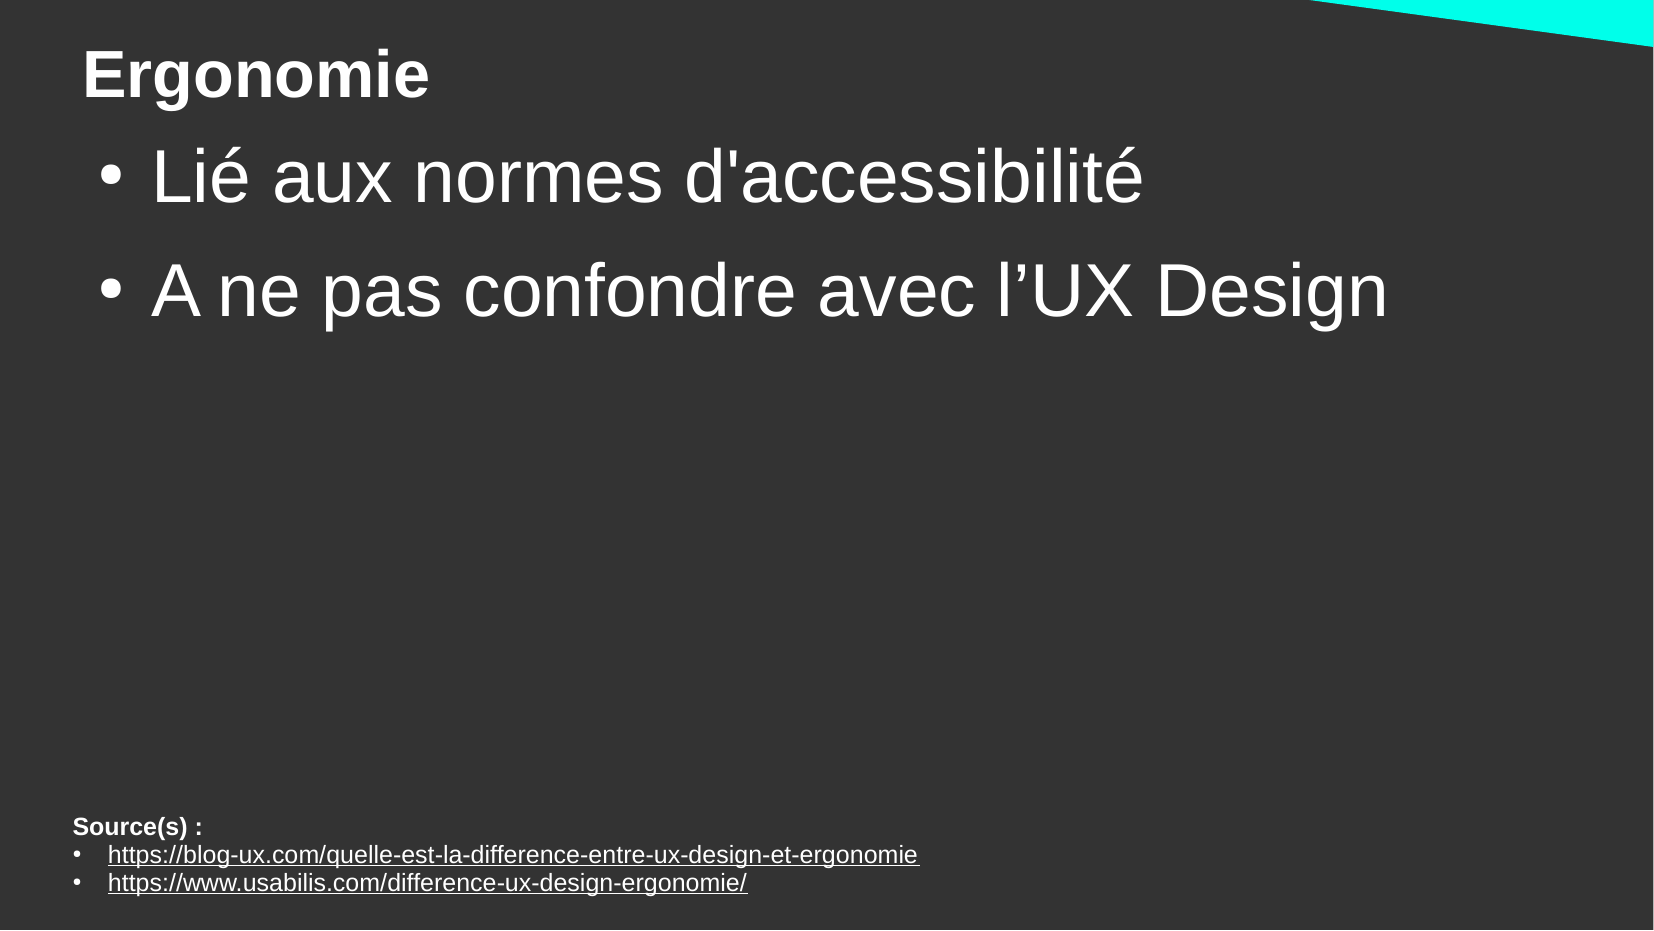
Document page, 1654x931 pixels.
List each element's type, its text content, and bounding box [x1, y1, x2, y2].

text_box [1309, 0, 1654, 48]
list Lié aux normes d'accessibilité A ne pas confondre avec l’UX Design [80, 134, 1620, 803]
title Ergonomie [82, 37, 1571, 114]
text_box Source(s) : https://blog-ux.com/quelle-est-la-difference-entre-ux-design-et-ergonomie https://www.usabilis.com/difference-ux-design-ergonomie/ [57, 805, 1543, 905]
